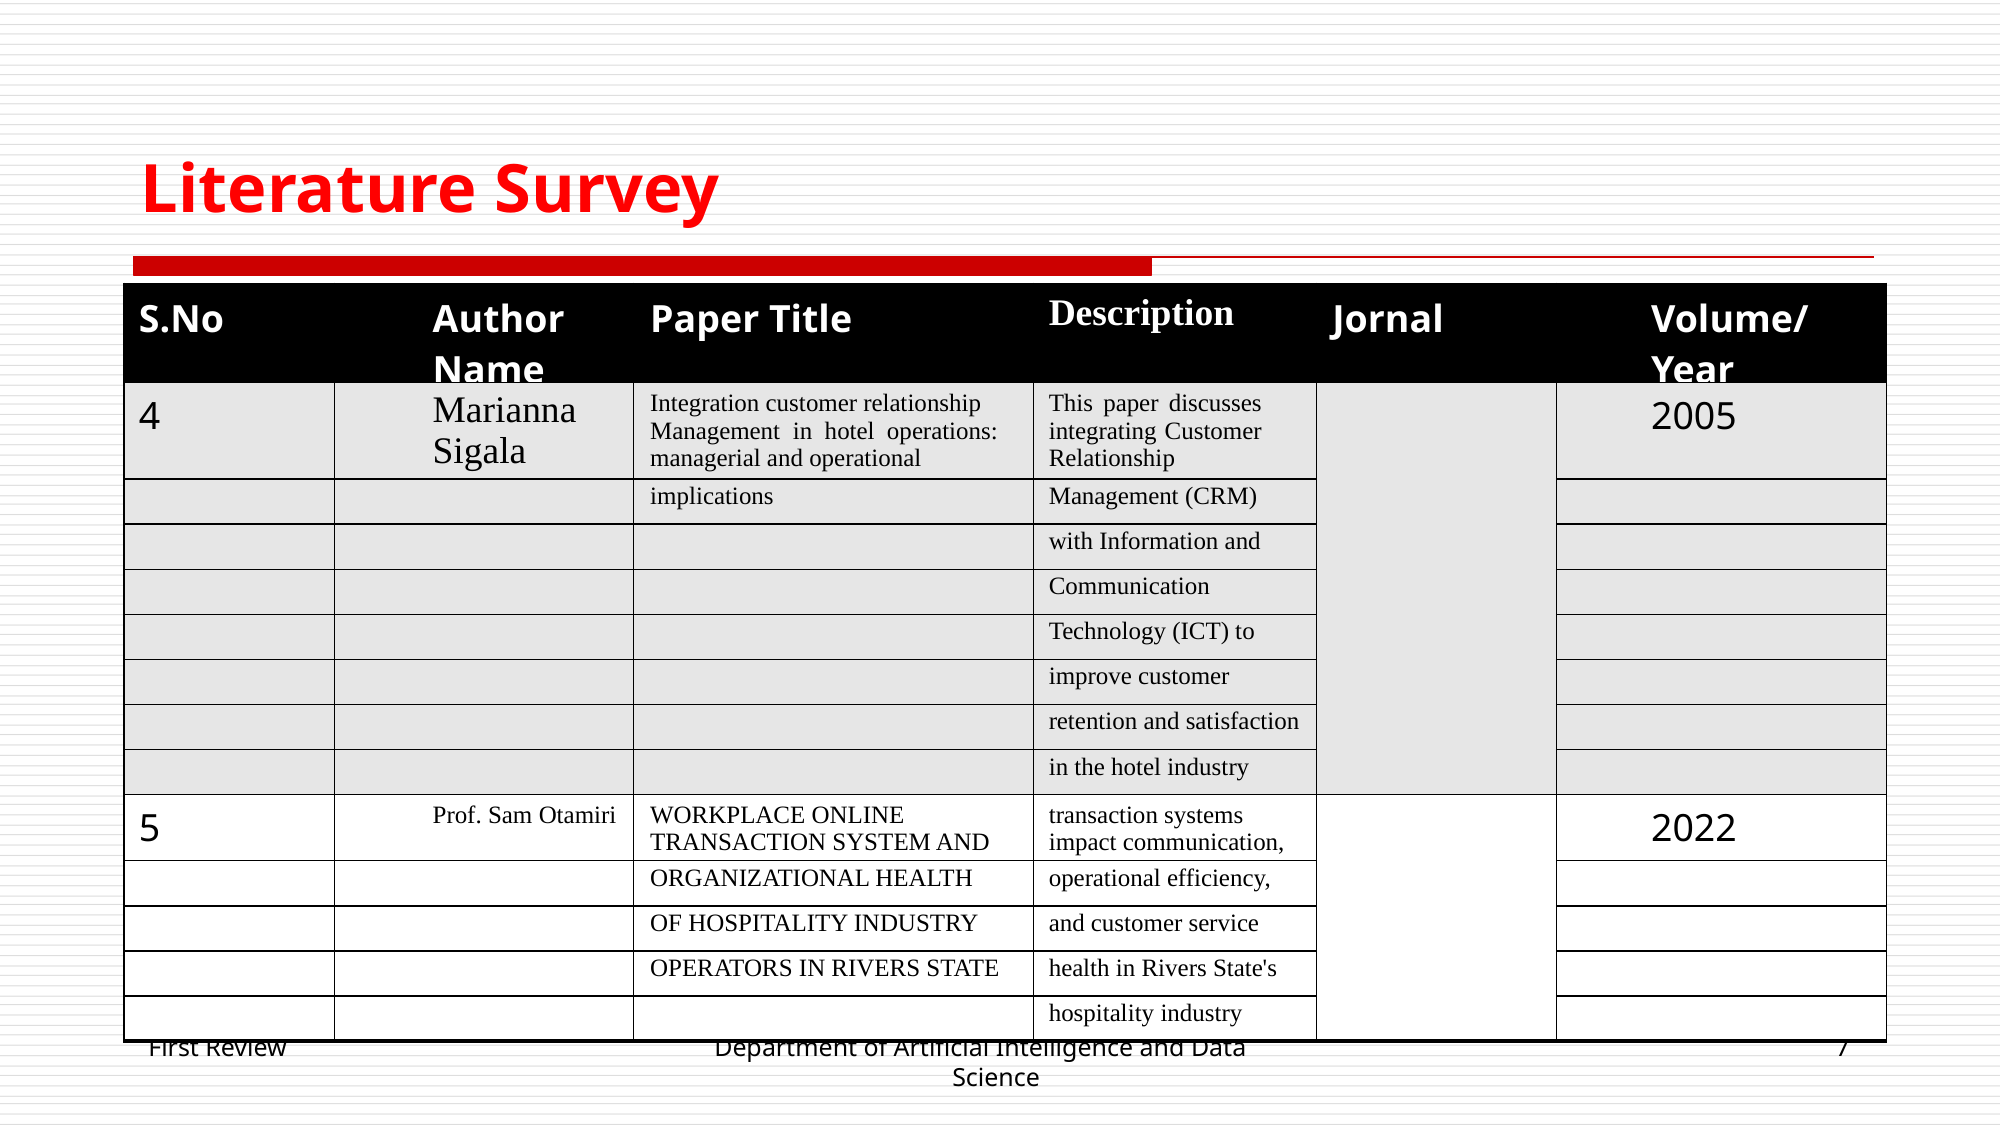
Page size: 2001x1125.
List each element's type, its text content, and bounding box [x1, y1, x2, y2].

table_cell [125, 952, 334, 995]
table_cell [125, 570, 334, 614]
table_cell [1317, 795, 1556, 1039]
table_cell 4 [125, 383, 334, 478]
table_cell operational efficiency, [1034, 861, 1316, 905]
table_cell Marianna Sigala [335, 383, 633, 478]
table_cell [1557, 750, 1886, 794]
title Literature Survey [138, 144, 1862, 283]
table_cell [1557, 660, 1886, 704]
table_cell [1557, 570, 1886, 614]
table_cell [1557, 907, 1886, 950]
table_cell [1557, 615, 1886, 659]
footer Department of Artificial Intelligence and Data Science [701, 1043, 1288, 1125]
table_cell [1557, 952, 1886, 995]
table_cell [634, 615, 1033, 659]
table_cell [634, 705, 1033, 749]
table_header S.No [125, 284, 334, 382]
table_cell Prof. Sam Otamiri [335, 795, 633, 860]
table_cell [1317, 383, 1556, 794]
table_cell WORKPLACE ONLINE TRANSACTION SYSTEM AND [634, 795, 1033, 860]
table_cell [125, 750, 334, 794]
table_cell Technology (ICT) to [1034, 615, 1316, 659]
table_cell Communication [1034, 570, 1316, 614]
table_cell [125, 705, 334, 749]
table_cell improve customer [1034, 660, 1316, 704]
table_cell [634, 660, 1033, 704]
table_cell This paper discusses integrating Customer Relationship [1034, 383, 1316, 478]
table_cell [335, 615, 633, 659]
table_cell [1557, 861, 1886, 905]
table_cell [125, 660, 334, 704]
picture [0, 0, 2000, 1125]
table_cell [125, 907, 334, 950]
table_cell hospitality industry [1034, 997, 1316, 1039]
table_cell [335, 952, 633, 995]
table_cell [125, 525, 334, 569]
table_cell [335, 861, 633, 905]
table_cell [335, 480, 633, 523]
slide_number <number> [1813, 1043, 1861, 1125]
table_cell [634, 570, 1033, 614]
table_cell [1557, 997, 1886, 1039]
table_cell OPERATORS IN RIVERS STATE [634, 952, 1033, 995]
table_header Jornal [1317, 284, 1556, 382]
table_cell [1557, 525, 1886, 569]
table_cell [1557, 705, 1886, 749]
table_cell [335, 750, 633, 794]
table_cell implications [634, 480, 1033, 523]
table_cell [634, 525, 1033, 569]
table_header Paper Title [634, 284, 1033, 382]
table_cell 2005 [1557, 383, 1886, 478]
table_cell [335, 660, 633, 704]
table_cell [125, 997, 334, 1039]
table_cell [335, 570, 633, 614]
table_cell [335, 525, 633, 569]
table_header Volume/ Year [1557, 284, 1886, 382]
table_cell [335, 907, 633, 950]
table_cell Management (CRM) [1034, 480, 1316, 523]
table_cell [125, 480, 334, 523]
picture [1288, 1043, 1813, 1125]
table_cell [125, 861, 334, 905]
table_cell OF HOSPITALITY INDUSTRY [634, 907, 1033, 950]
table_cell Integration customer relationship Management in hotel operations: managerial and operational [634, 383, 1033, 478]
table_cell health in Rivers State's [1034, 952, 1316, 995]
table_cell [335, 705, 633, 749]
table_cell 2022 [1557, 795, 1886, 860]
table_cell transaction systems impact communication, [1034, 795, 1316, 860]
slide_number First Review [146, 1043, 304, 1125]
table_cell retention and satisfaction [1034, 705, 1316, 749]
table_cell in the hotel industry [1034, 750, 1316, 794]
table_cell 5 [125, 795, 334, 860]
table_cell [634, 750, 1033, 794]
table_header Author Name [335, 284, 633, 382]
table_cell with Information and [1034, 525, 1316, 569]
table_cell ORGANIZATIONAL HEALTH [634, 861, 1033, 905]
table_cell and customer service [1034, 907, 1316, 950]
table_cell [335, 997, 633, 1039]
picture [304, 1043, 701, 1125]
table_cell [634, 997, 1033, 1039]
table_header Description [1034, 284, 1316, 382]
table_cell [125, 615, 334, 659]
table_cell [1557, 480, 1886, 523]
